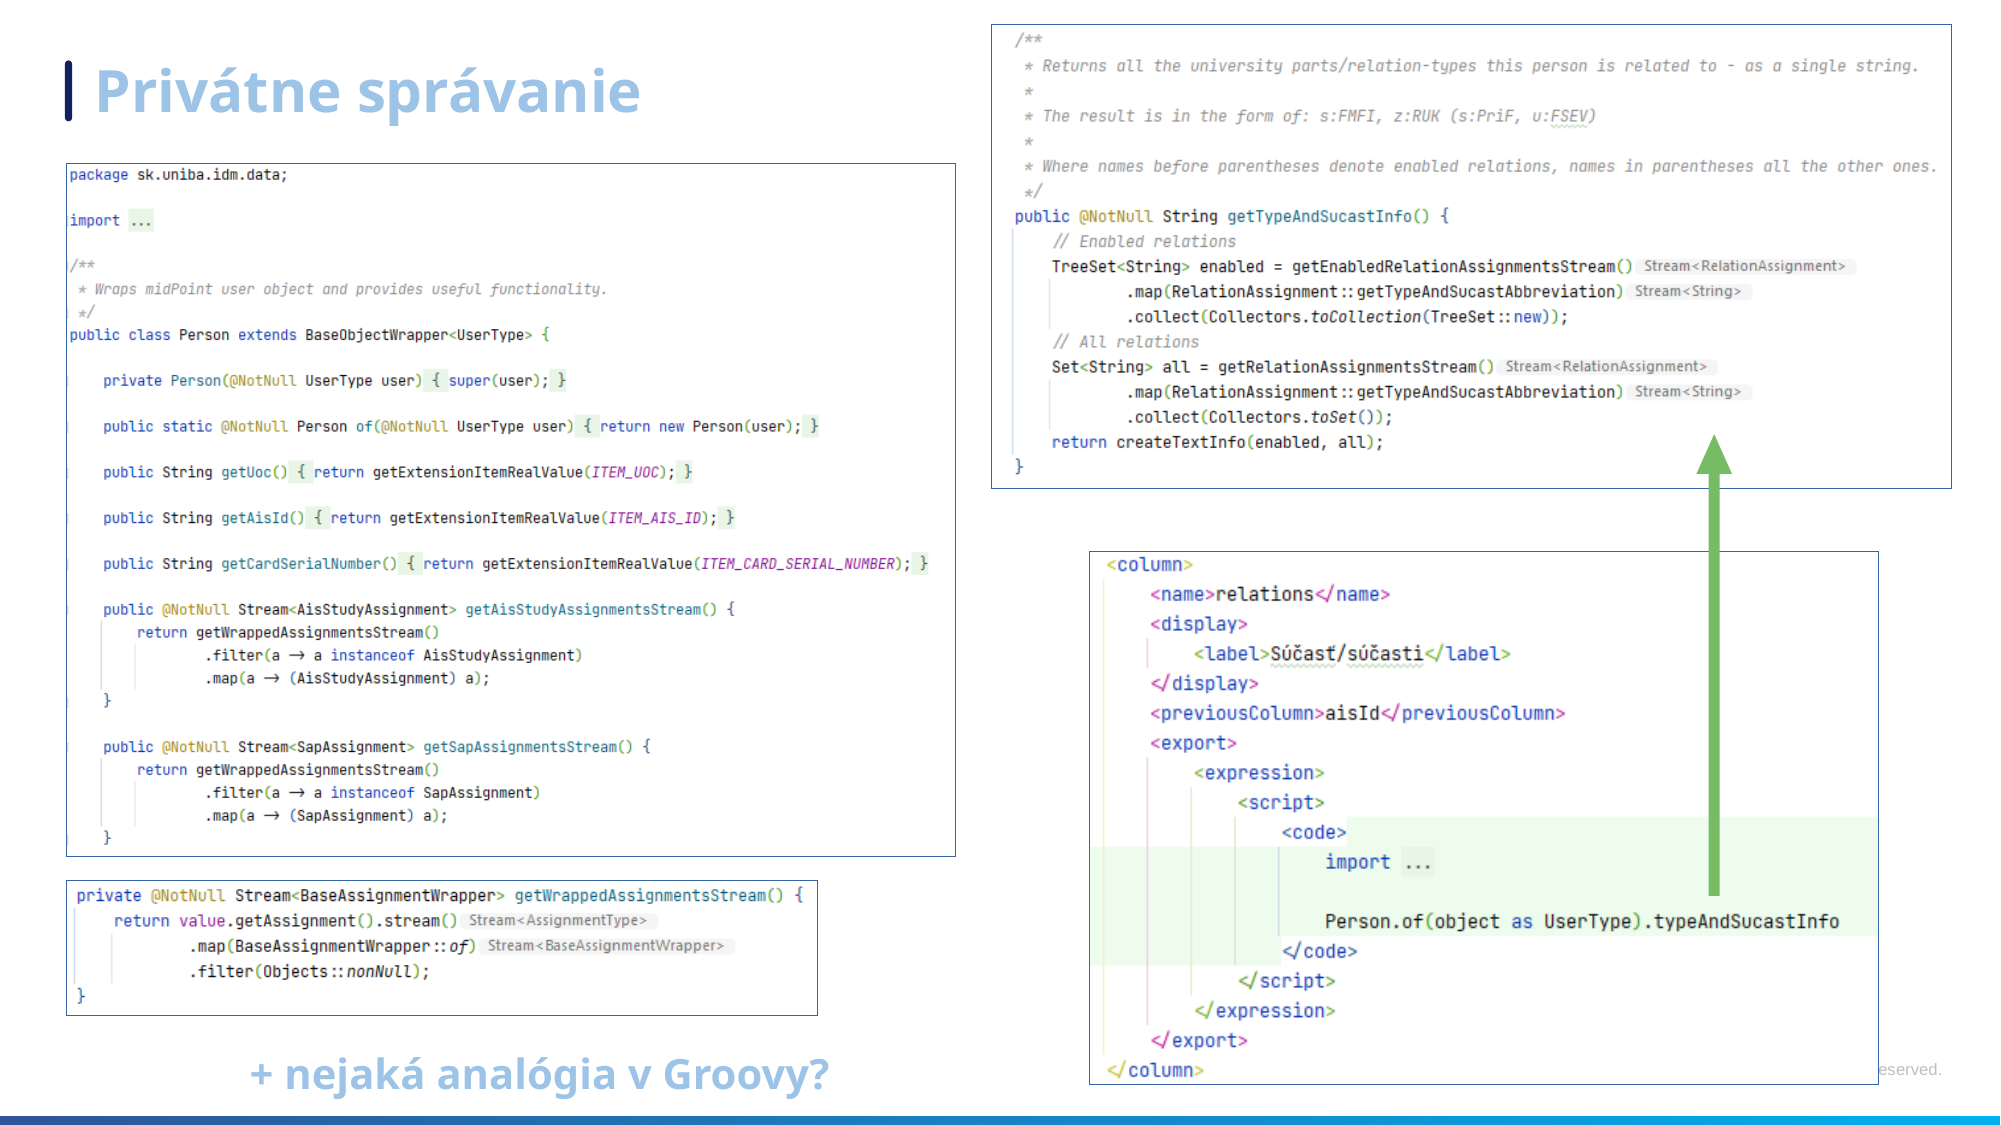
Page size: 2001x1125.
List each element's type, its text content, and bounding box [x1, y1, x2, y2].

picture [66, 163, 956, 857]
text_box [1696, 434, 1732, 896]
picture [991, 24, 1952, 489]
picture [66, 880, 818, 1016]
picture [1089, 551, 1879, 1085]
text_box + nejaká analógia v Groovy? [249, 1048, 891, 1099]
title Privátne správanie [94, 47, 991, 133]
